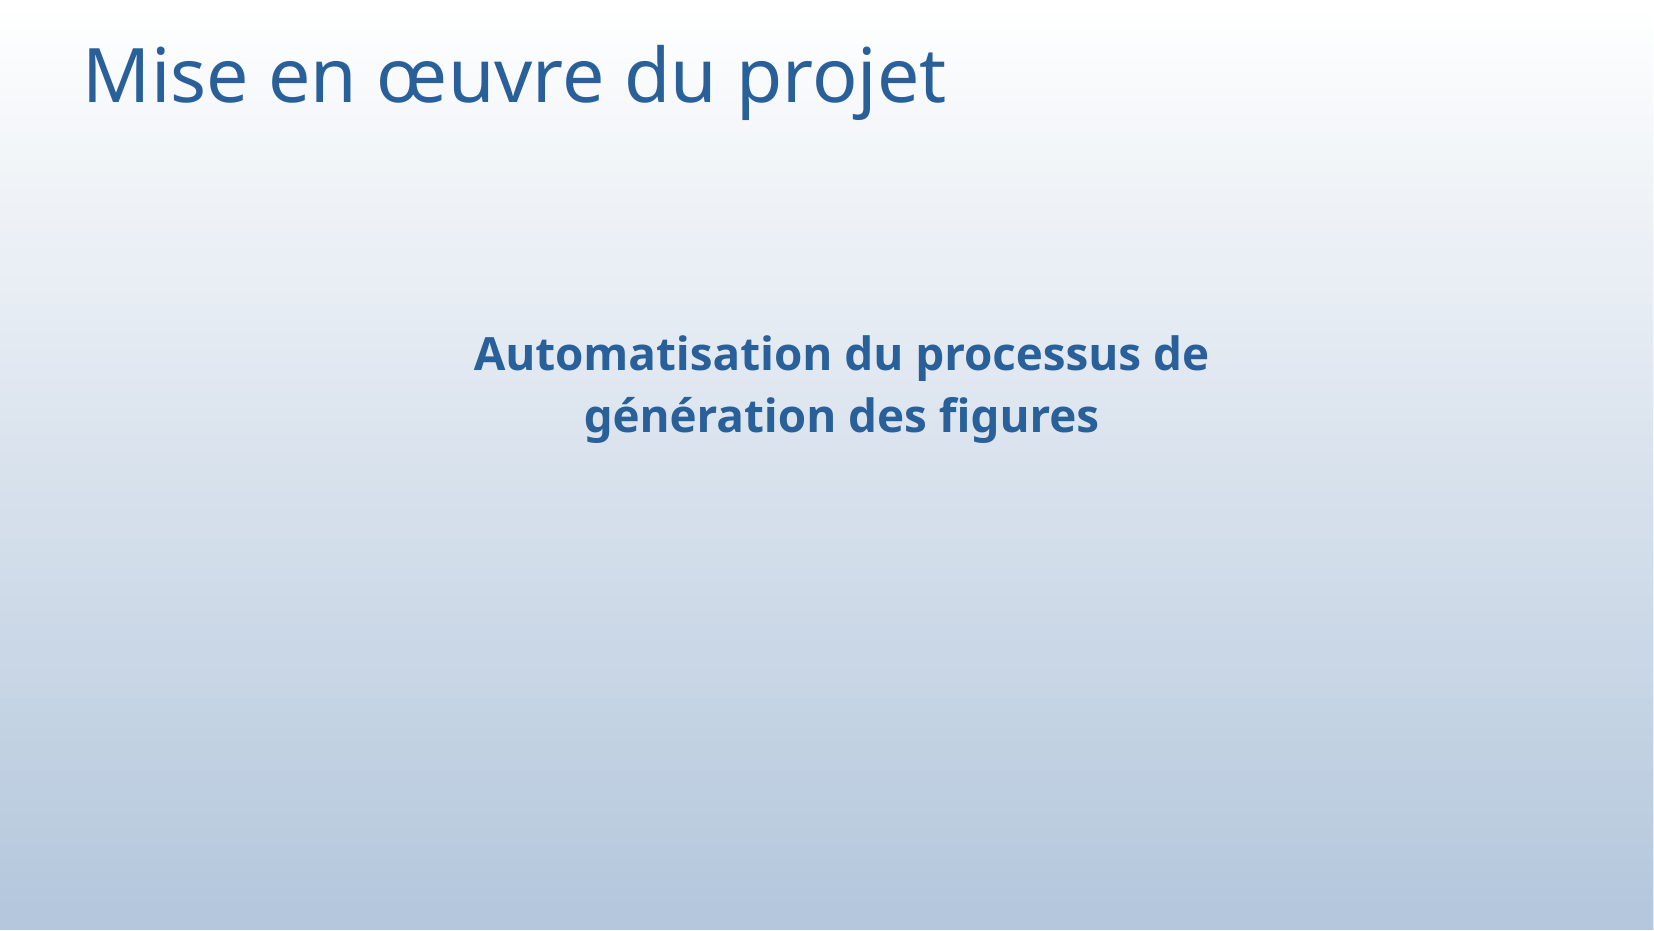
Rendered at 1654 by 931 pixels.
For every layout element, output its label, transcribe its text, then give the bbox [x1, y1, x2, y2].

title Mise en œuvre du projet [82, 0, 1571, 151]
text_box Automatisation du processus de génération des figures [383, 324, 1300, 443]
text_box [59, 177, 1595, 886]
